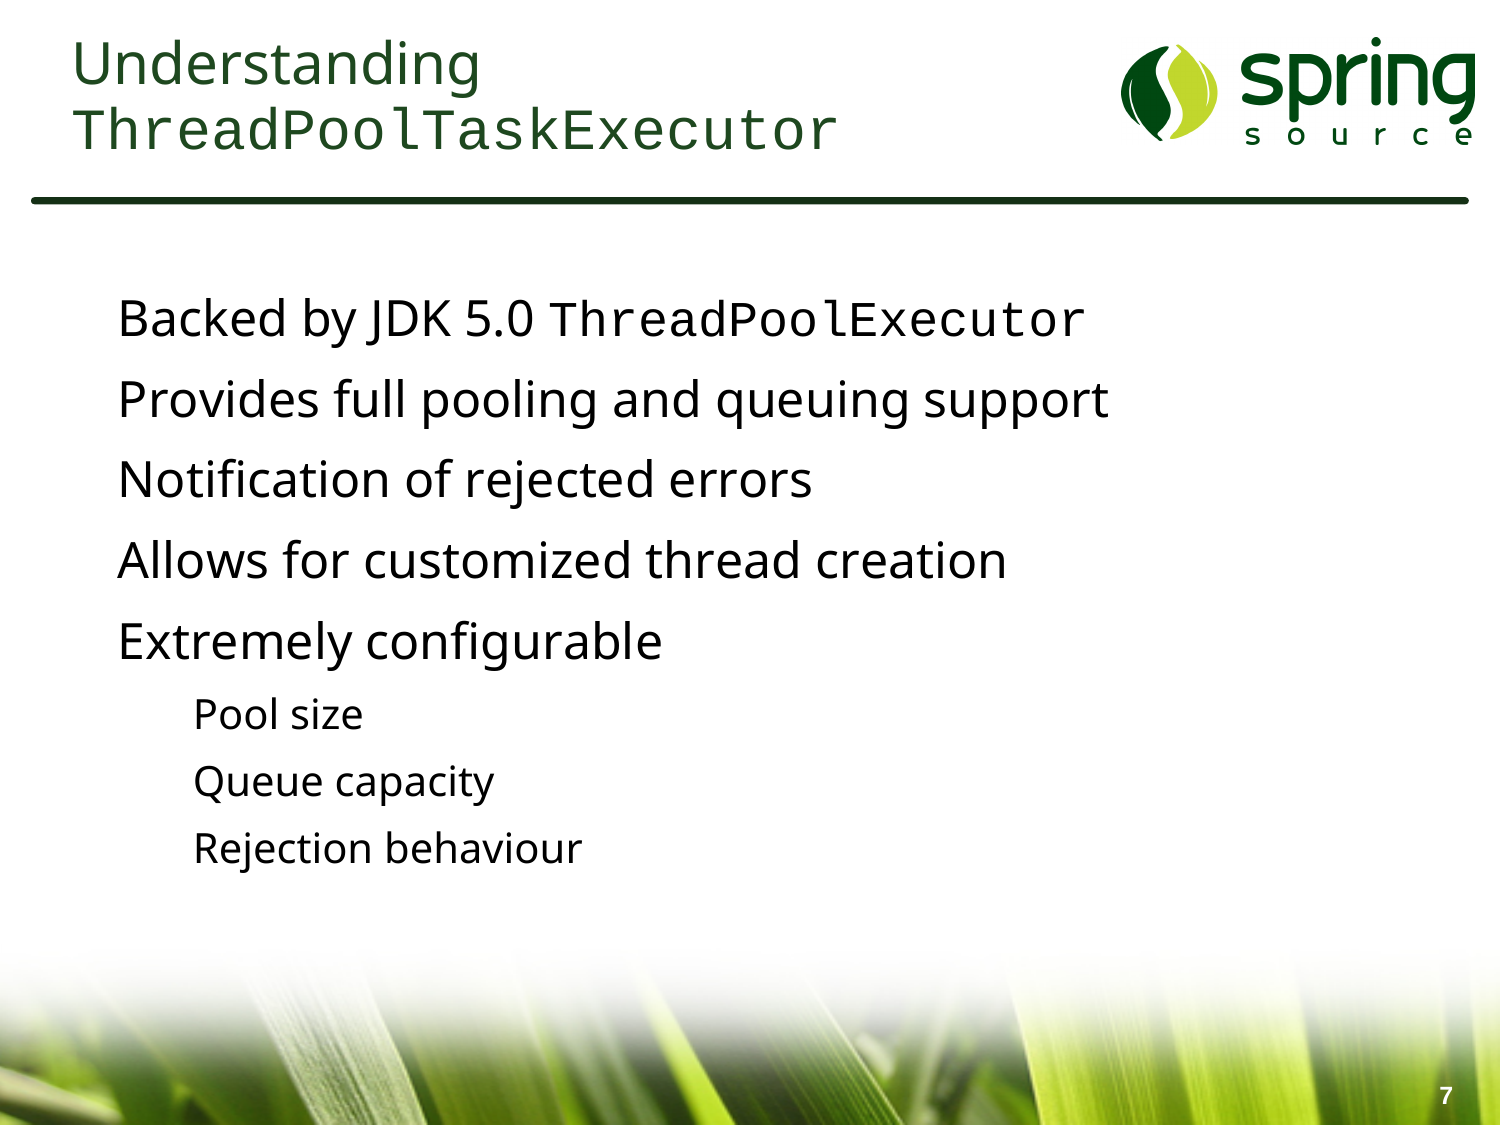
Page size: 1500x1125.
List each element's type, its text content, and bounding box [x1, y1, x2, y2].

picture [0, 944, 1500, 1125]
title Understanding ThreadPoolTaskExecutor [56, 13, 1089, 176]
picture [1121, 37, 1475, 145]
list Backed by JDK 5.0 ThreadPoolExecutor Provides full pooling and queuing support Notification of rejected errors Allows for customized thread creation Extremely configurable Pool size Queue capacity Rejection behaviour [103, 275, 1394, 938]
